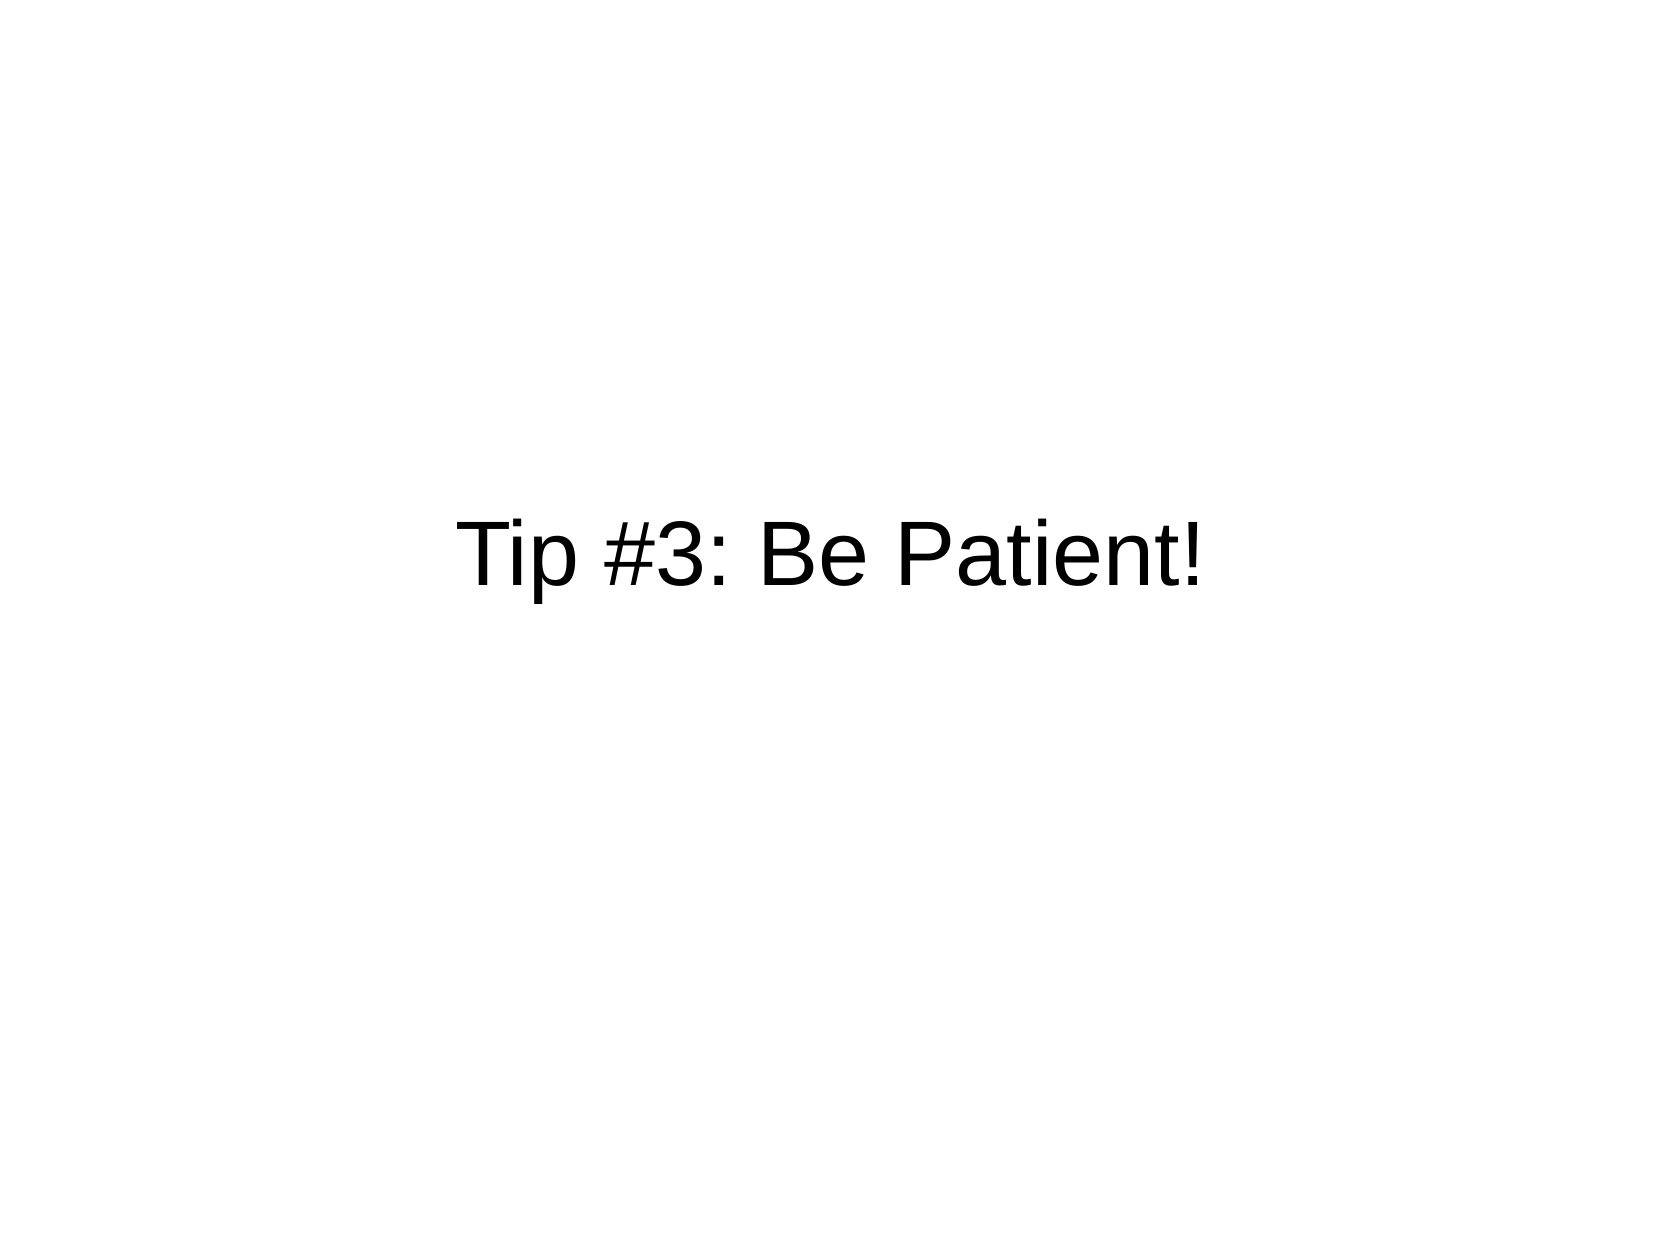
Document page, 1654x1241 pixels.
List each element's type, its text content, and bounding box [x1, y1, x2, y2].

title Tip #3: Be Patient! [86, 450, 1576, 658]
